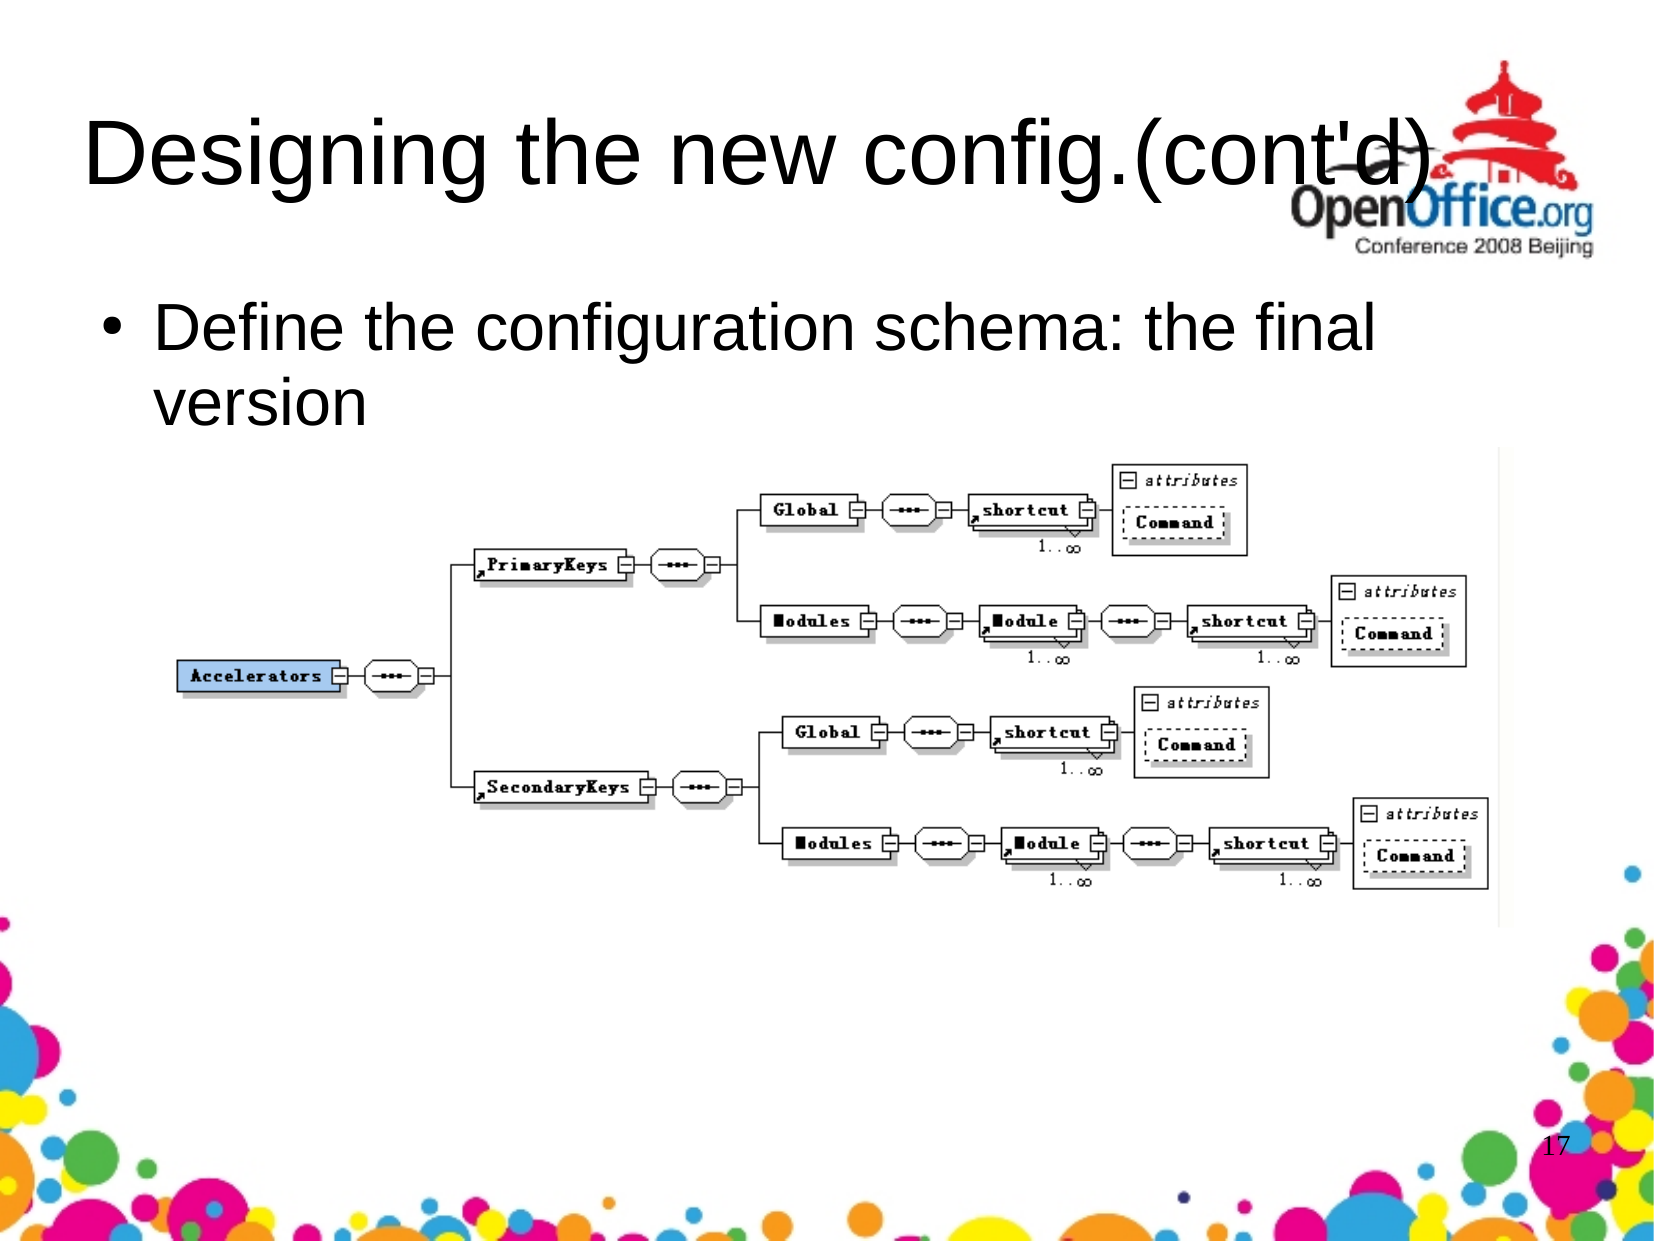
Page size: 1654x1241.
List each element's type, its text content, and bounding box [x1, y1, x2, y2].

picture [0, 0, 1654, 1241]
title Designing the new config.(cont'd) [82, 49, 1571, 257]
list Define the configuration schema: the final version [82, 290, 1571, 1109]
